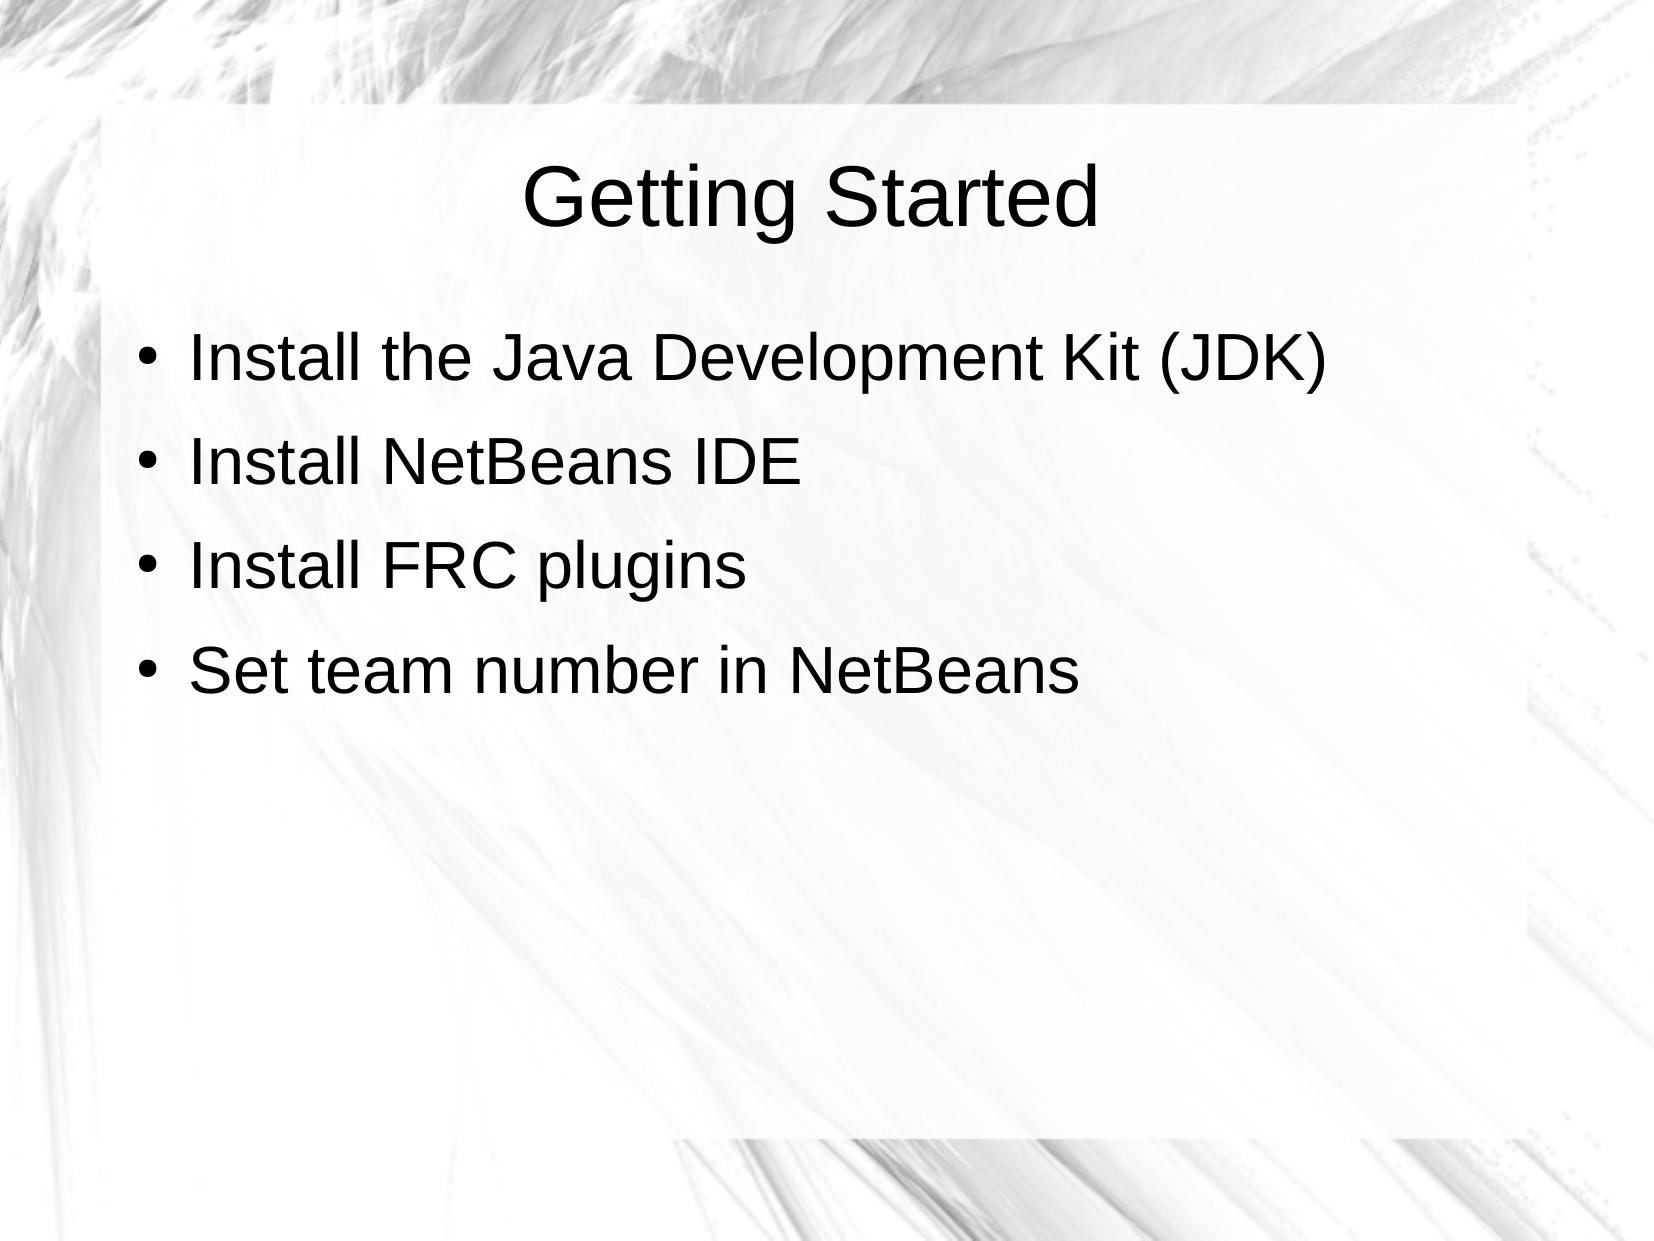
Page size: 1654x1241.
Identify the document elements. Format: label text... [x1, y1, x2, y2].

picture [0, 0, 1654, 1241]
title Getting Started [118, 112, 1506, 281]
list Install the Java Development Kit (JDK) Install NetBeans IDE Install FRC plugins Set team number in NetBeans [118, 319, 1571, 1040]
